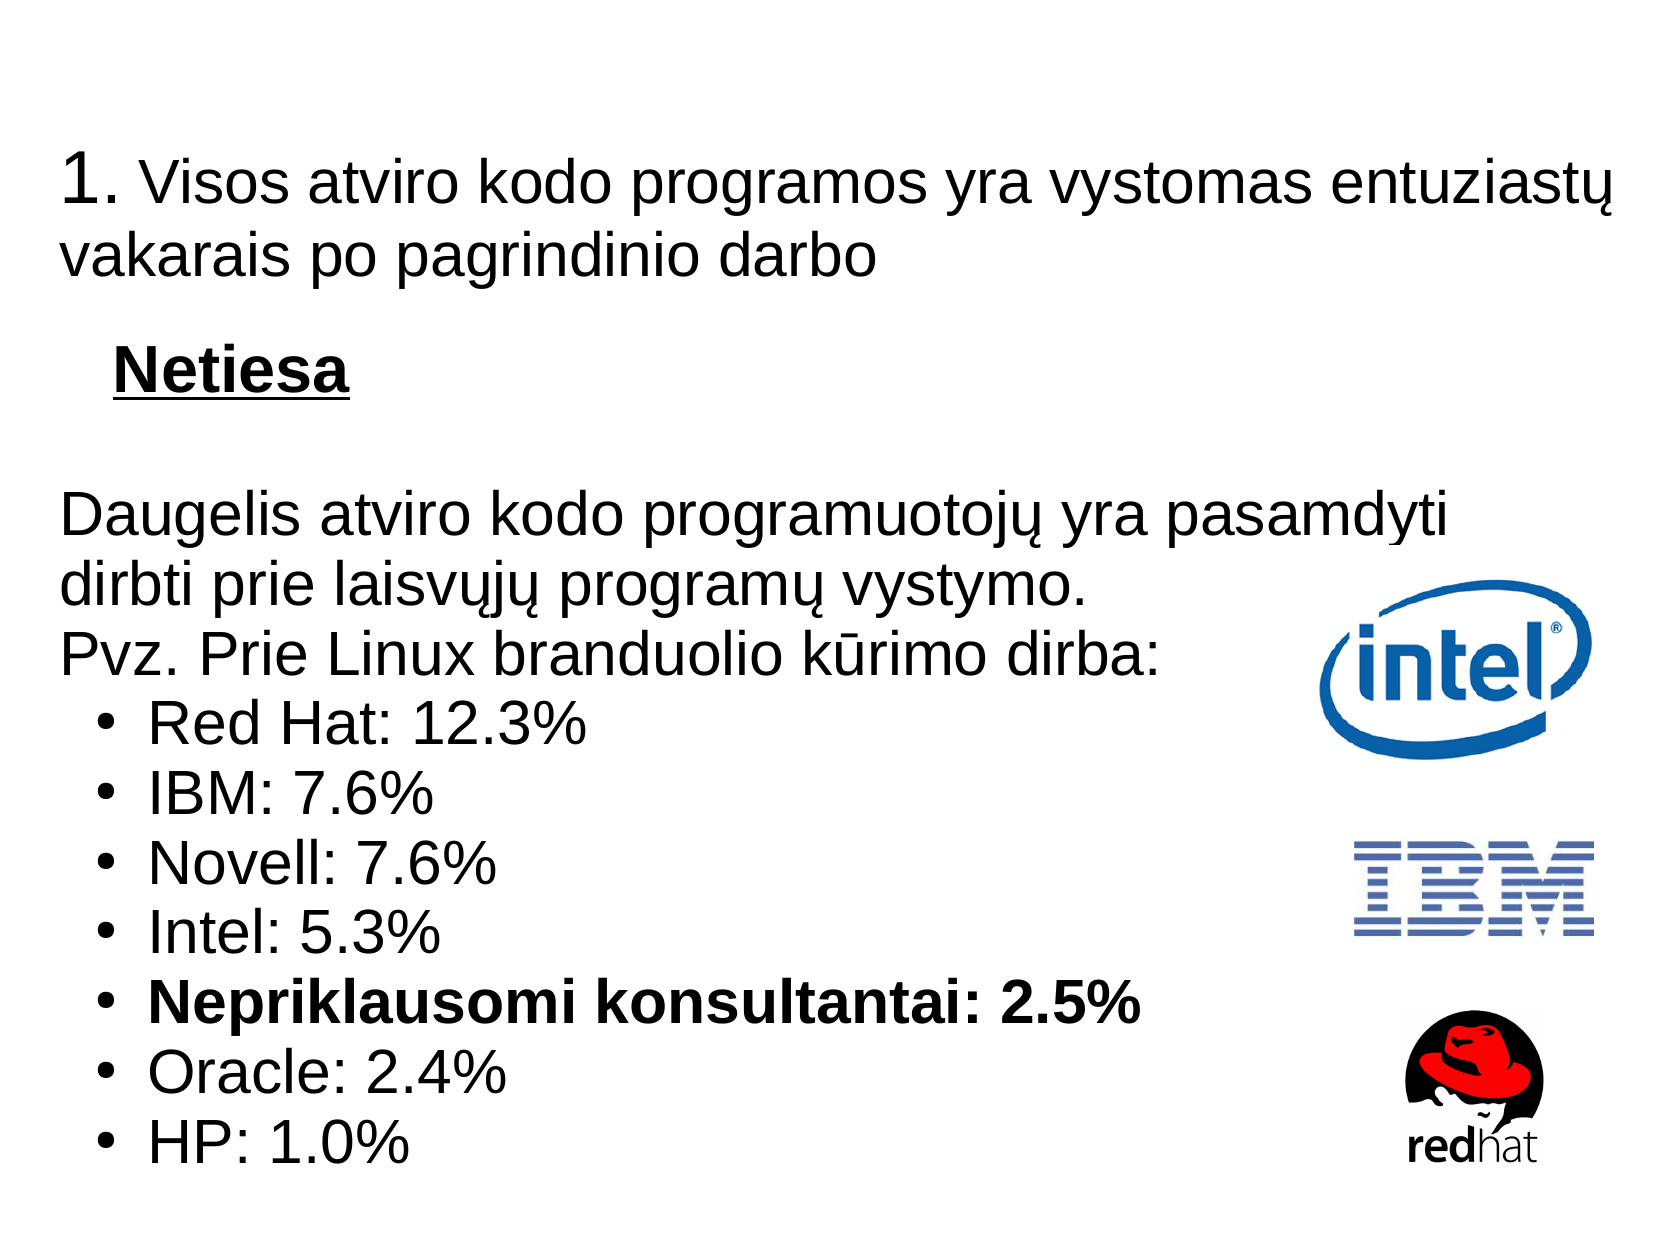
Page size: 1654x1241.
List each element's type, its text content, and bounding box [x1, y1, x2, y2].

text_box Netiesa [98, 324, 414, 441]
text_box Daugelis atviro kodo programuotojų yra pasamdyti dirbti prie laisvųjų programų vystymo. Pvz. Prie Linux branduolio kūrimo dirba: Red Hat: 12.3% IBM: 7.6% Novell: 7.6% Intel: 5.3% Nepriklausomi konsultantai: 2.5% Oracle: 2.4% HP: 1.0% [44, 471, 1557, 1184]
text_box 1. Visos atviro kodo programos yra vystomas entuziastų vakarais po pagrindinio darbo [44, 128, 1633, 297]
picture [1318, 545, 1594, 1165]
